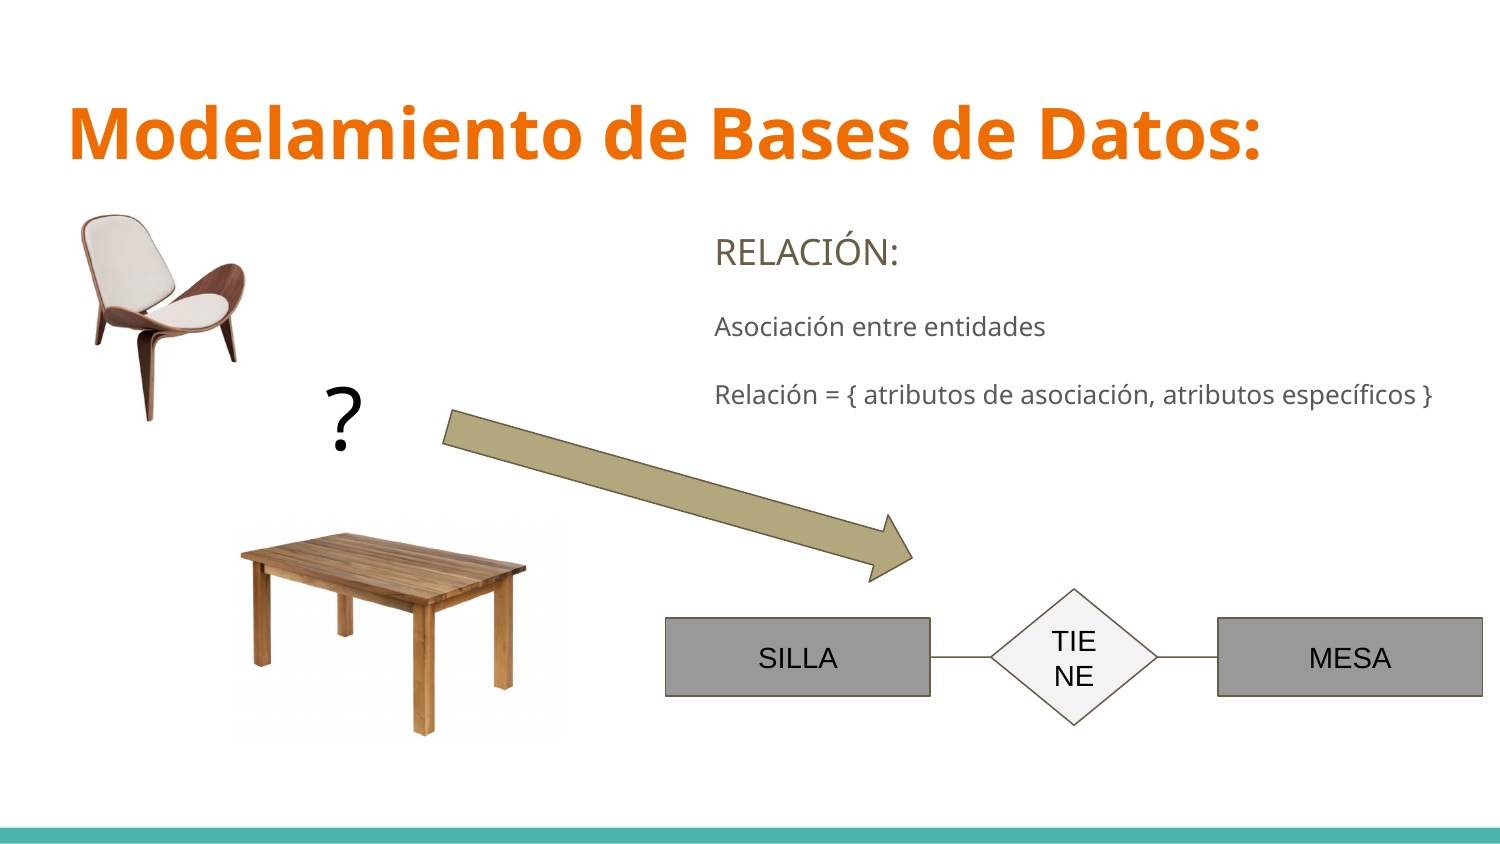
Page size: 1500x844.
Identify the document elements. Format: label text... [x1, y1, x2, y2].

text_box TIENE [991, 588, 1157, 726]
text_box SILLA [665, 618, 931, 696]
list RELACIÓN: Asociación entre entidades Relación = { atributos de asociación, atributos específicos } [699, 207, 1449, 435]
picture [230, 515, 566, 740]
text_box MESA [1218, 618, 1483, 696]
picture [51, 210, 272, 435]
text_box ? [310, 347, 426, 483]
text_box [442, 409, 913, 583]
title Modelamiento de Bases de Datos: [51, 72, 1449, 189]
